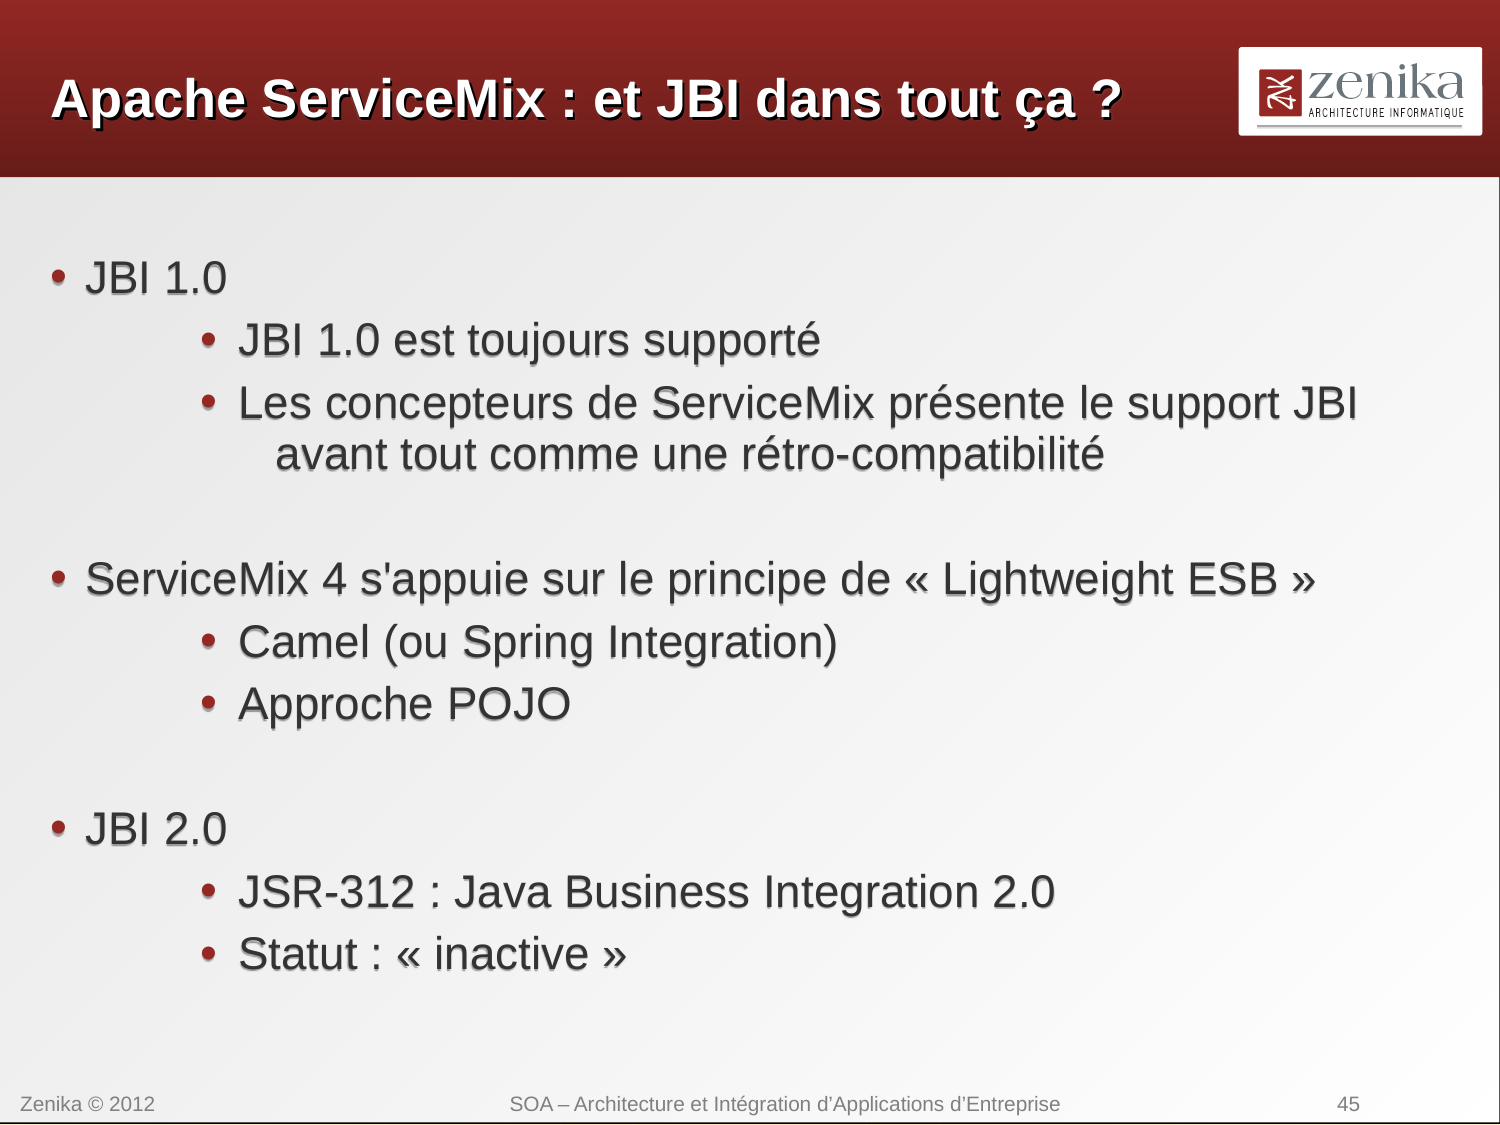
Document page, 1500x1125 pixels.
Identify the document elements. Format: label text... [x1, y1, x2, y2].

title Apache ServiceMix : et JBI dans tout ça ? [50, 15, 1206, 180]
subtitle JBI 1.0 JBI 1.0 est toujours supporté Les concepteurs de ServiceMix présente le support JBI avant tout comme une rétro-compatibilité ServiceMix 4 s'appuie sur le principe de « Lightweight ESB » Camel (ou Spring Integration) Approche POJO JBI 2.0 JSR-312 : Java Business Integration 2.0 Statut : « inactive » [50, 249, 1477, 1063]
